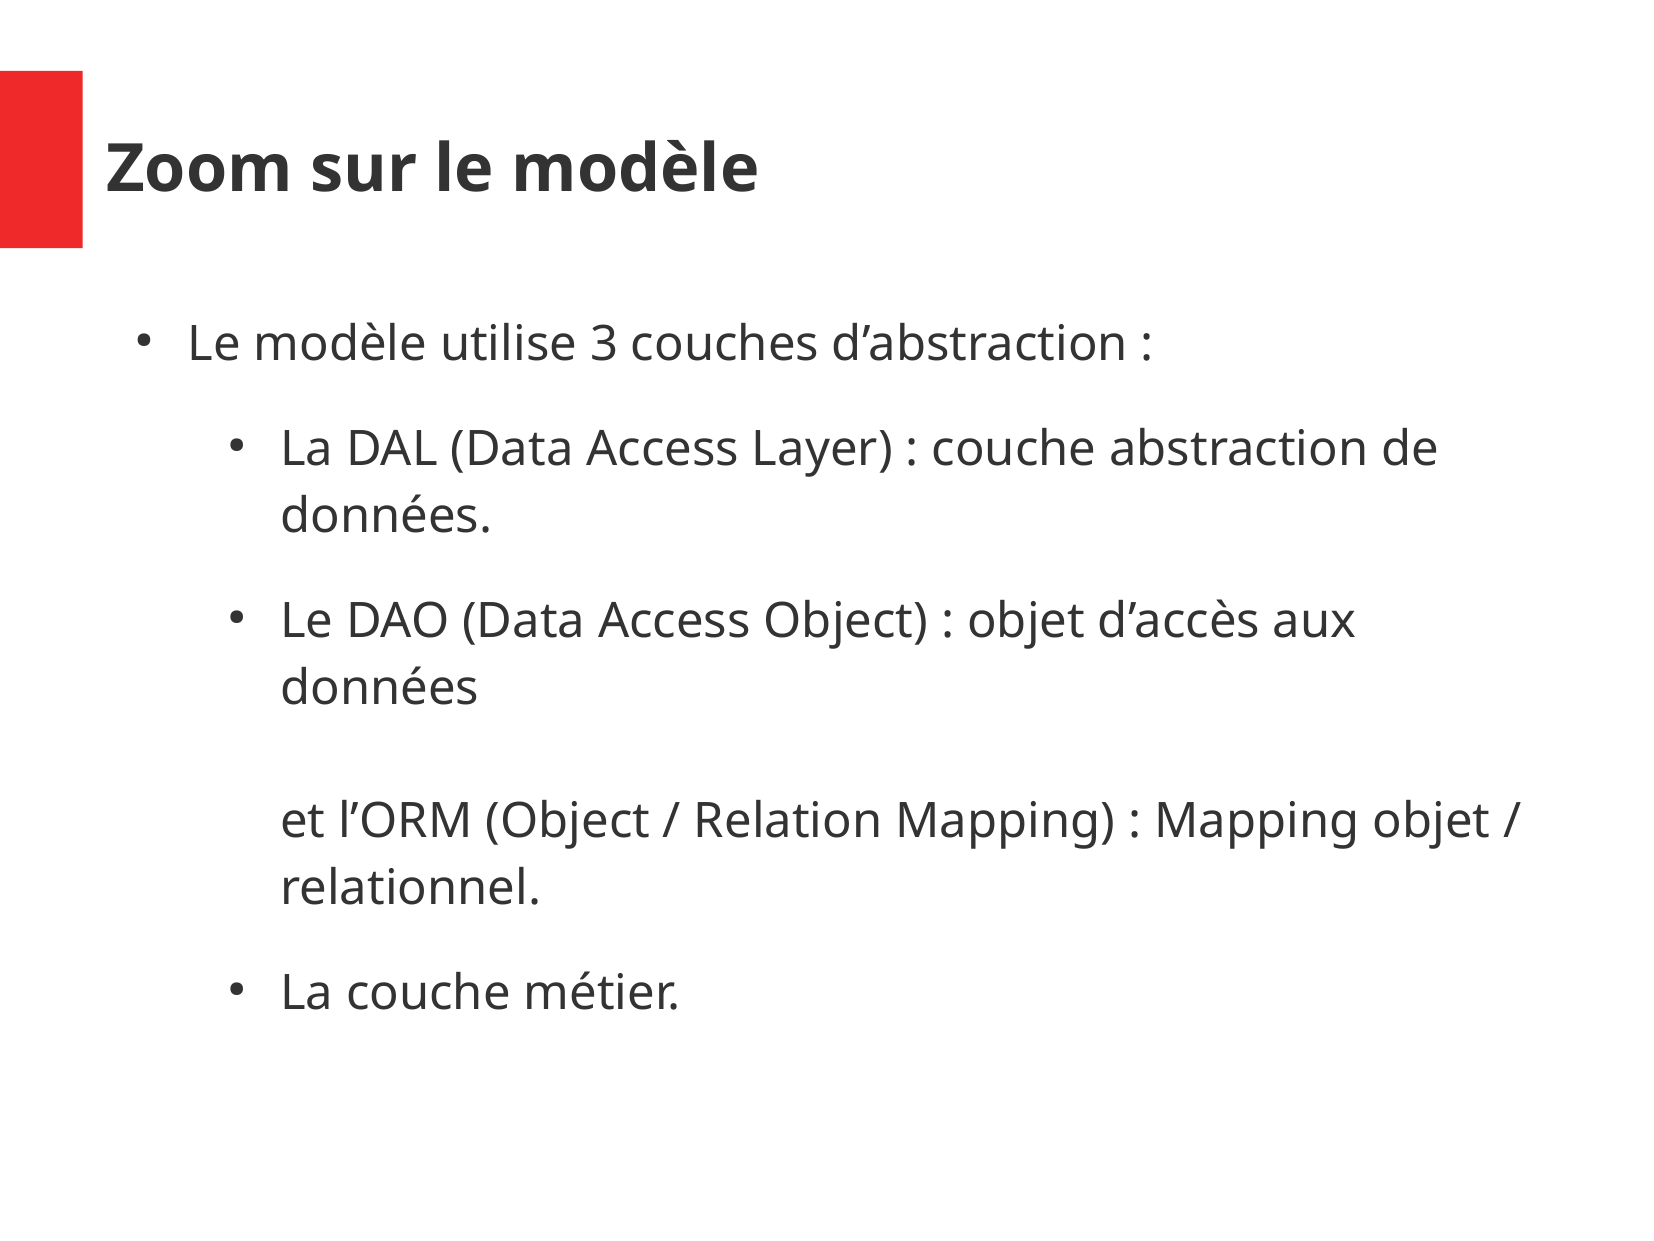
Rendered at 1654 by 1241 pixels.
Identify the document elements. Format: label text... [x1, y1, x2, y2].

list Le modèle utilise 3 couches d’abstraction : La DAL (Data Access Layer) : couche abstraction de données. Le DAO (Data Access Object) : objet d’accès aux données et l’ORM (Object / Relation Mapping) : Mapping objet / relationnel. La couche métier. [118, 308, 1524, 1028]
title Zoom sur le modèle [106, 47, 1512, 284]
